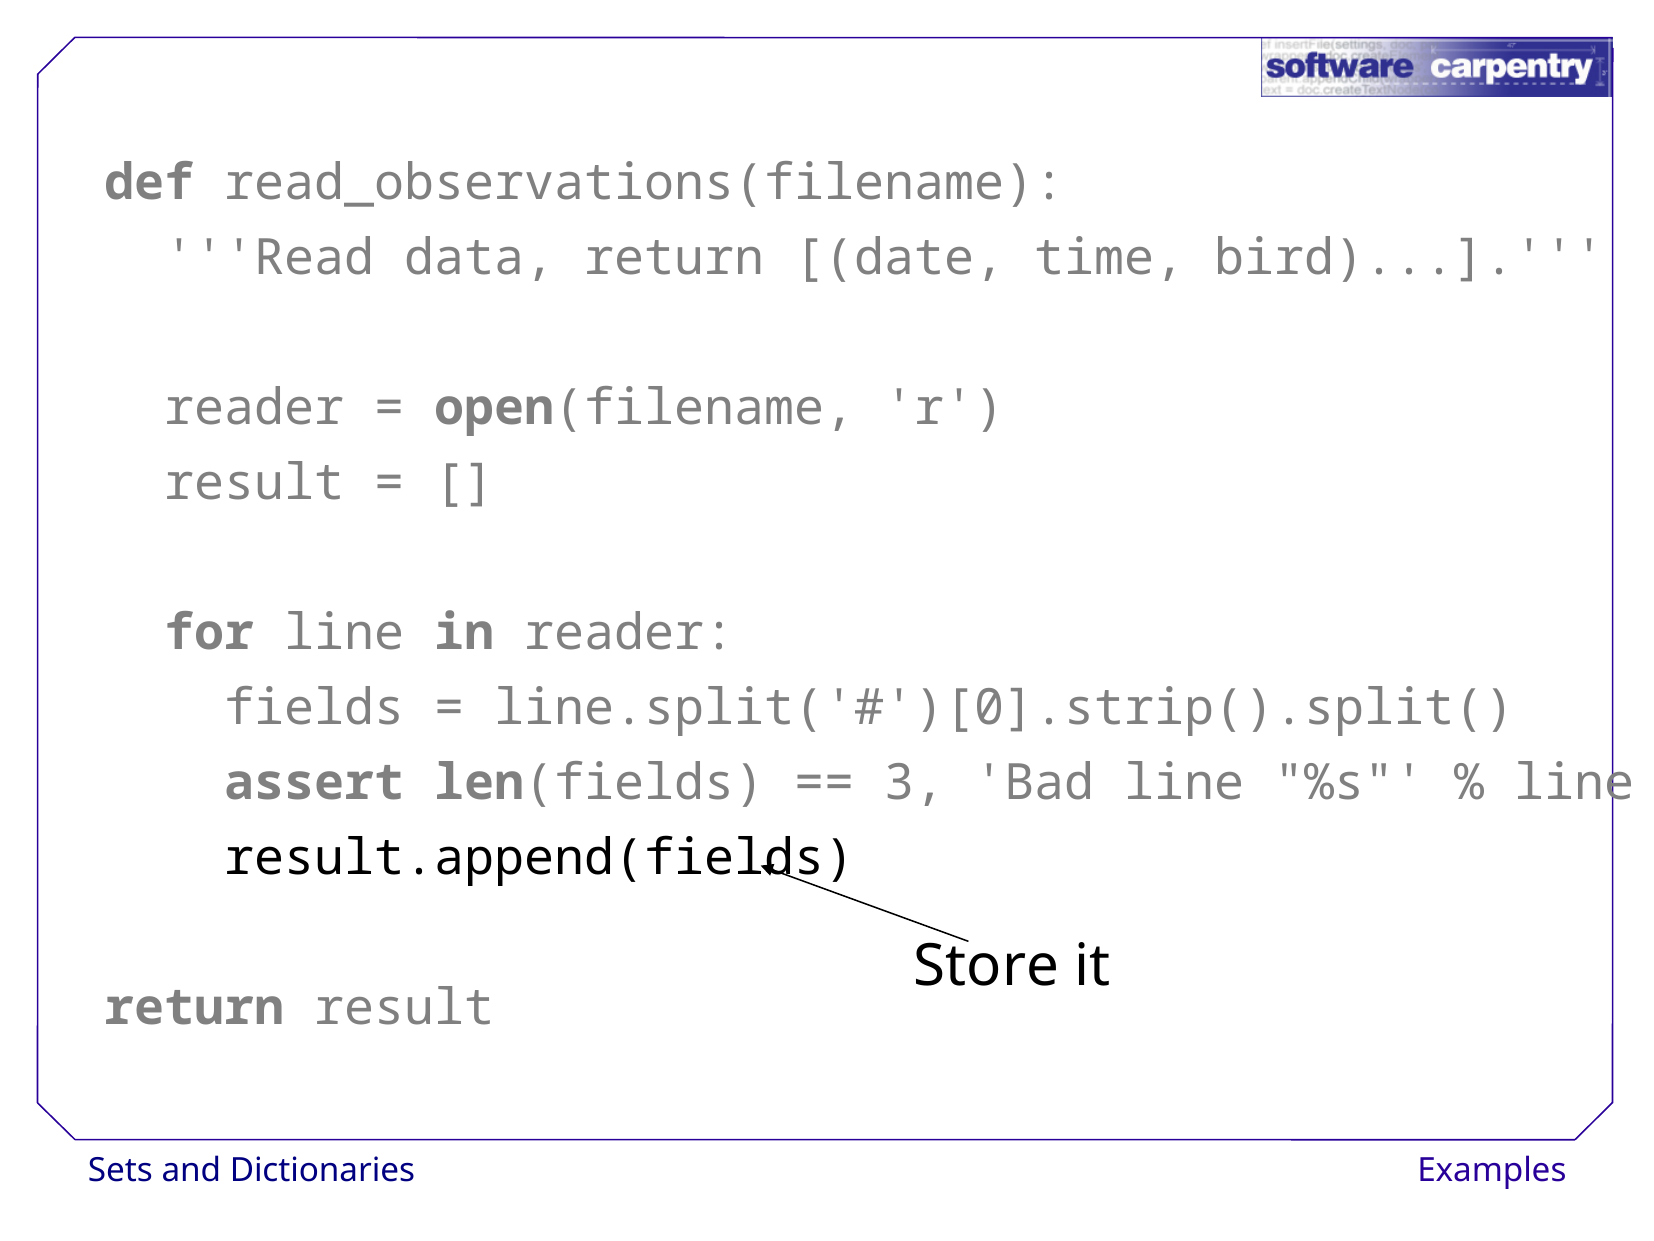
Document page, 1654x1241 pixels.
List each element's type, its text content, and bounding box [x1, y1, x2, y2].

picture [1261, 39, 1613, 97]
text_box Store it [899, 884, 1276, 1006]
text_box def read_observations(filename): '''Read data, return [(date, time, bird)...].''' reader = open(filename, 'r') result = [] for line in reader: fields = line.split('#')[0].strip().split() assert len(fields) == 3, 'Bad line "%s"' % line result.append(fields) return result [89, 126, 1512, 1058]
